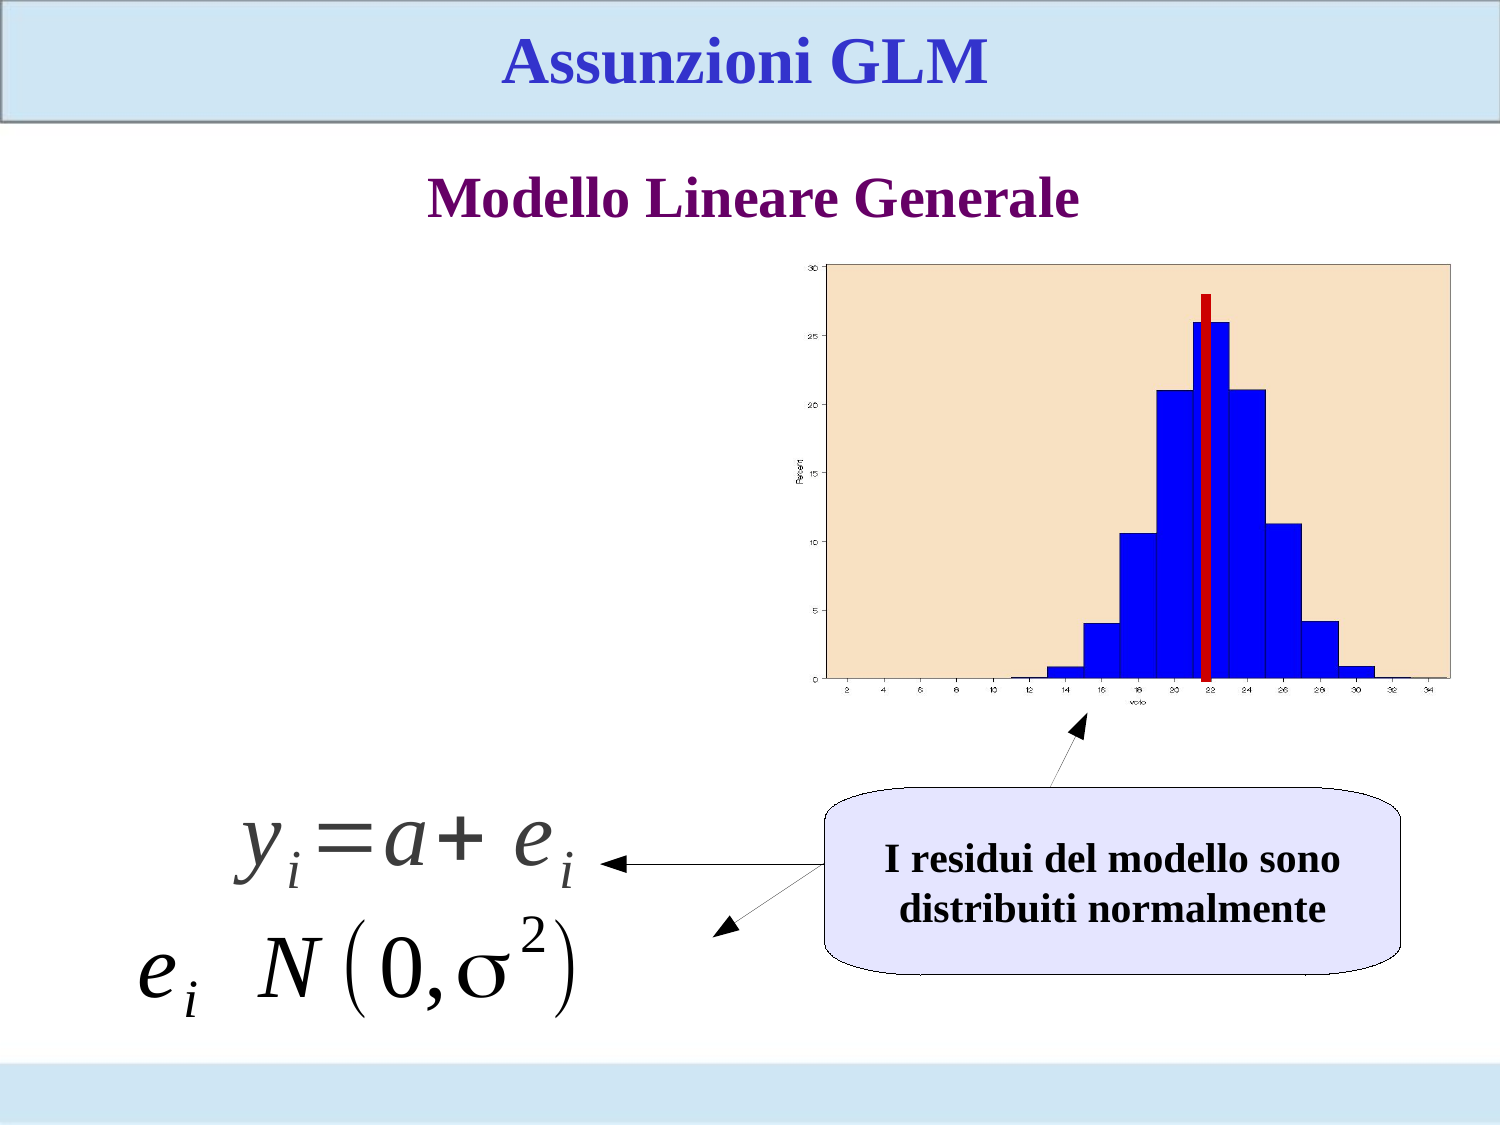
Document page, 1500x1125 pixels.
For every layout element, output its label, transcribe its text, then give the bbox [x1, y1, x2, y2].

text_box Modello Lineare Generale [412, 151, 1096, 238]
chart [112, 902, 603, 1030]
text_box I residui del modello sono distribuiti normalmente [824, 787, 1401, 976]
title Assunzioni GLM [214, 9, 1278, 105]
chart [207, 785, 594, 901]
picture [0, 0, 1500, 1125]
